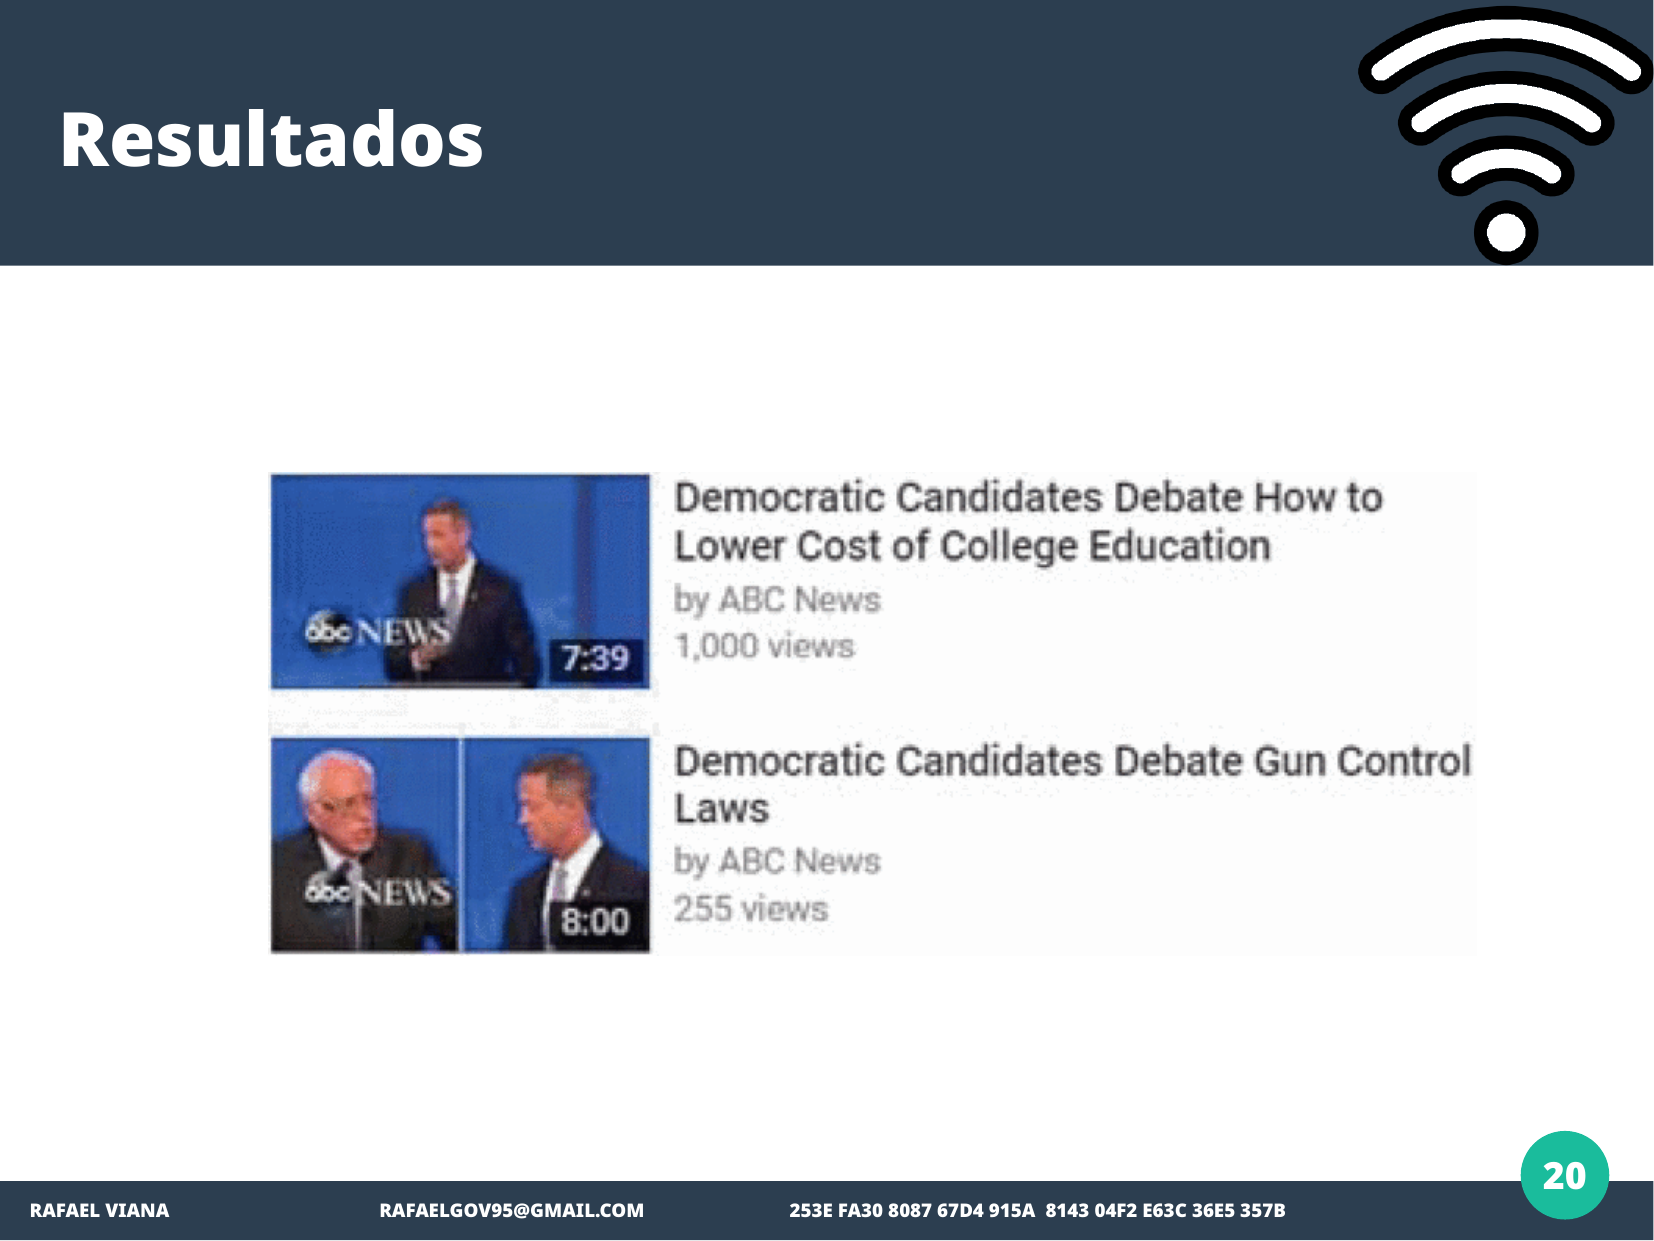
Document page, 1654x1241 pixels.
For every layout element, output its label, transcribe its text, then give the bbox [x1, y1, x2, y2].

list [59, 324, 1595, 1152]
picture [268, 472, 1477, 956]
picture [1358, 0, 1654, 283]
text_box RAFAEL VIANA RAFAELGOV95@GMAIL.COM 253E FA30 8087 67D4 915A 8143 04F2 E63C 36E5 357B [29, 1181, 1654, 1241]
title Resultados [59, 59, 1358, 217]
